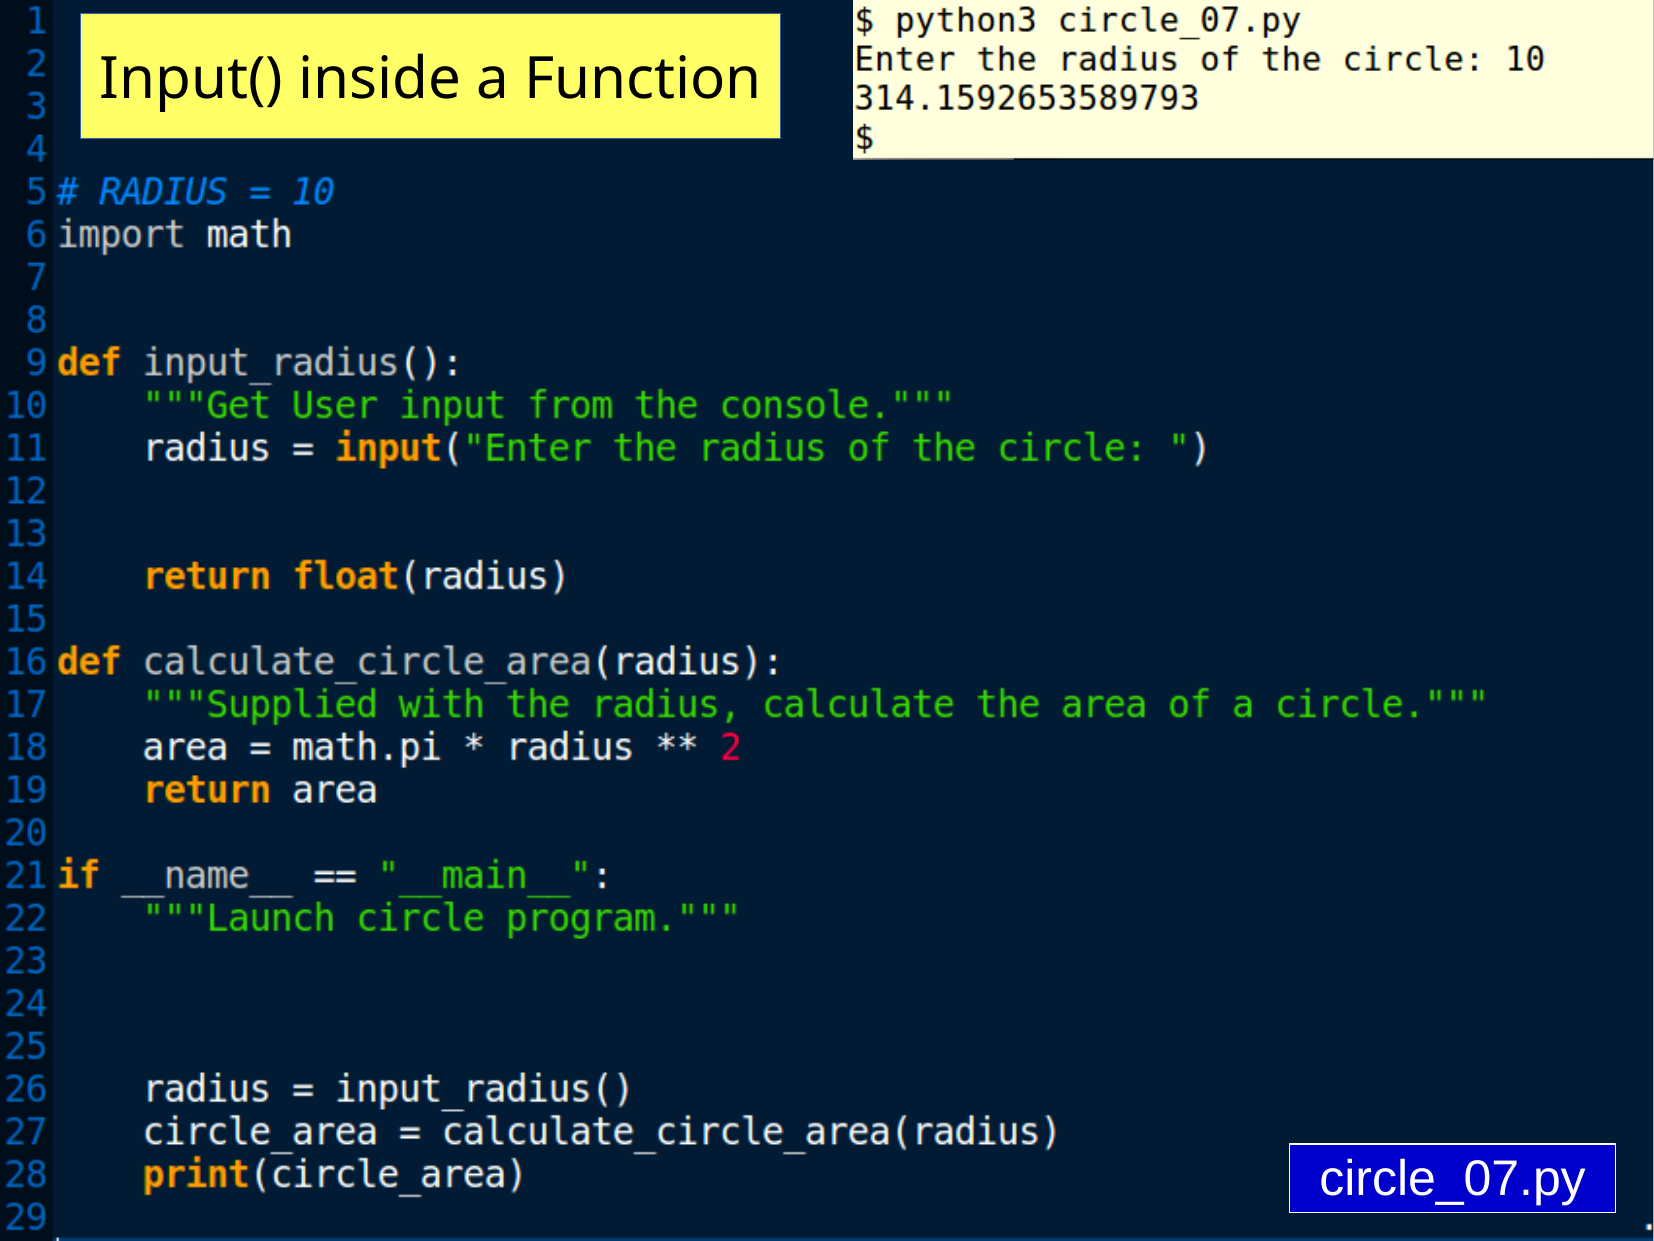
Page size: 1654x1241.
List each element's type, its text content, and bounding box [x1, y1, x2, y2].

text_box circle_07.py [1289, 1144, 1616, 1213]
picture [0, 0, 1654, 1241]
text_box Input() inside a Function [80, 13, 781, 139]
